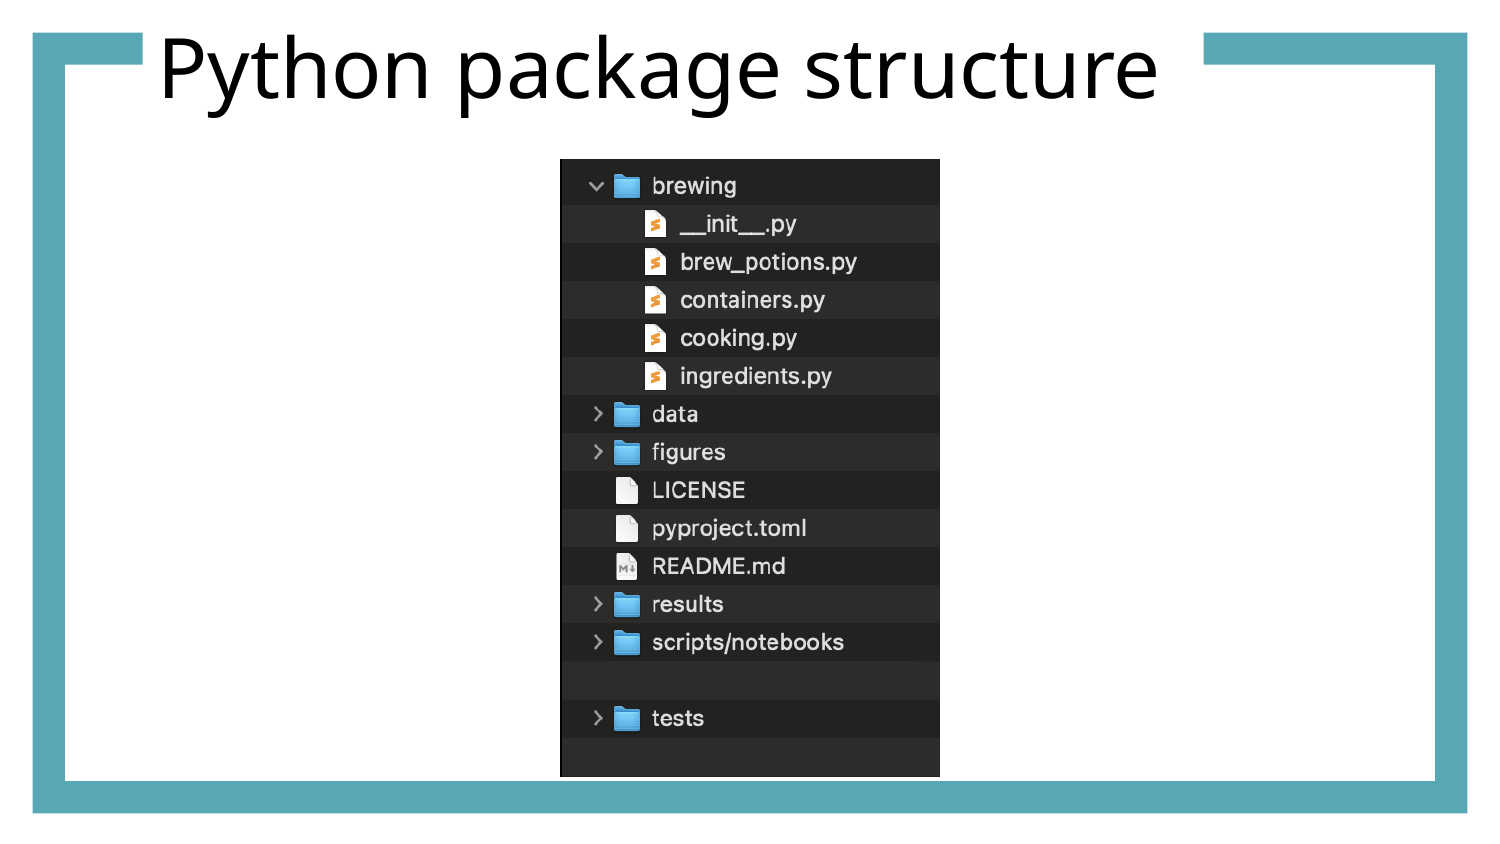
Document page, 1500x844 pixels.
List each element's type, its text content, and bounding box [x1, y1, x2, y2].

picture [560, 159, 940, 777]
title Python package structure [142, 0, 1204, 150]
